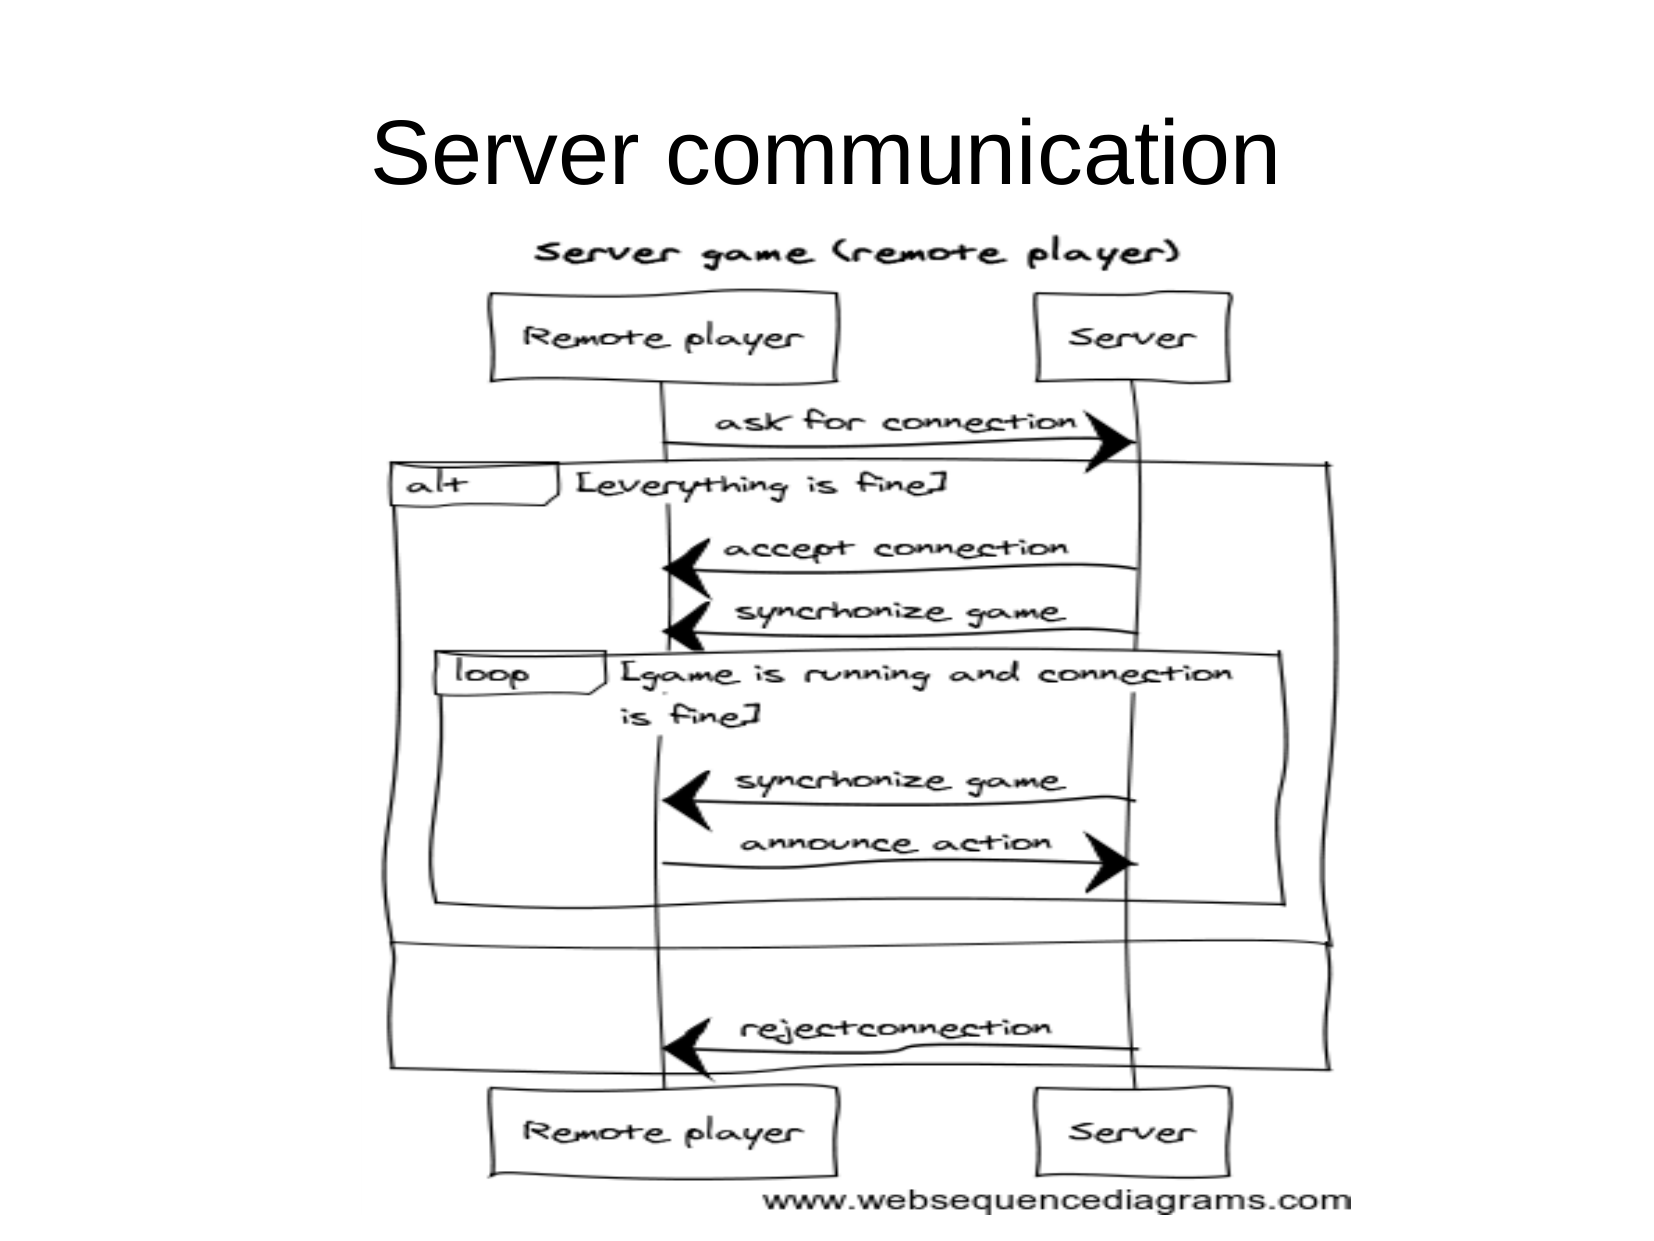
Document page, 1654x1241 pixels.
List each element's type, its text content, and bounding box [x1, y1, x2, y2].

title Server communication [82, 49, 1571, 257]
picture [360, 210, 1351, 1216]
